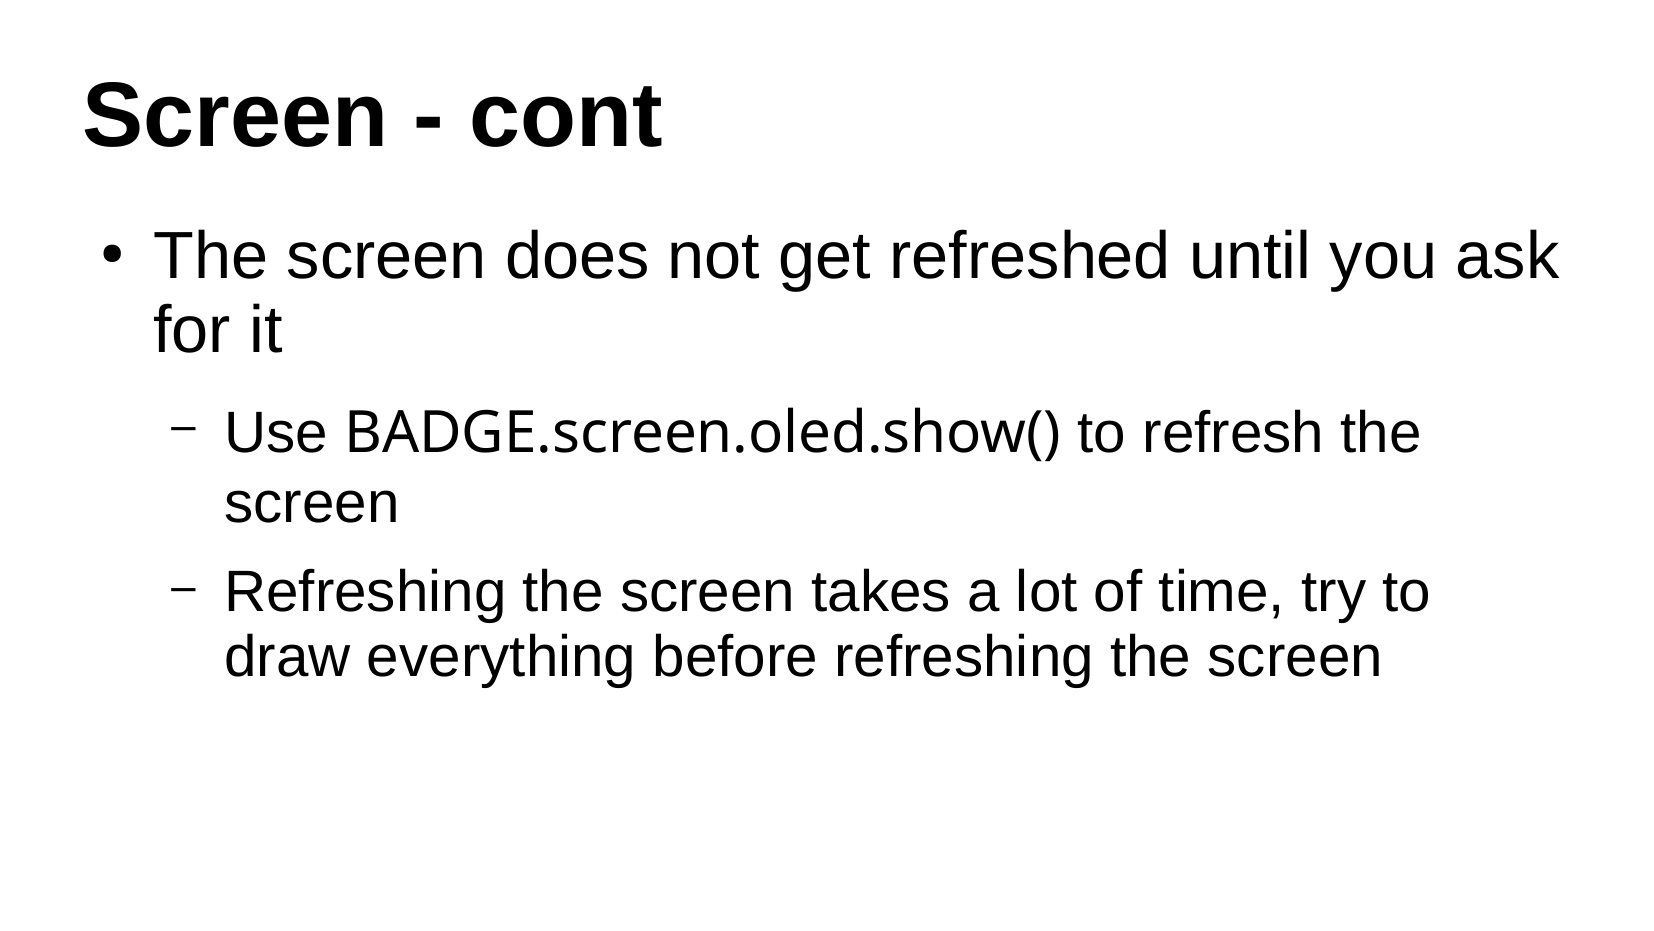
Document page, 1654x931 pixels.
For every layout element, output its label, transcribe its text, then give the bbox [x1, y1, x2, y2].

list The screen does not get refreshed until you ask for it Use BADGE.screen.oled.show() to refresh the screen Refreshing the screen takes a lot of time, try to draw everything before refreshing the screen [82, 217, 1571, 886]
title Screen - cont [82, 37, 1571, 193]
